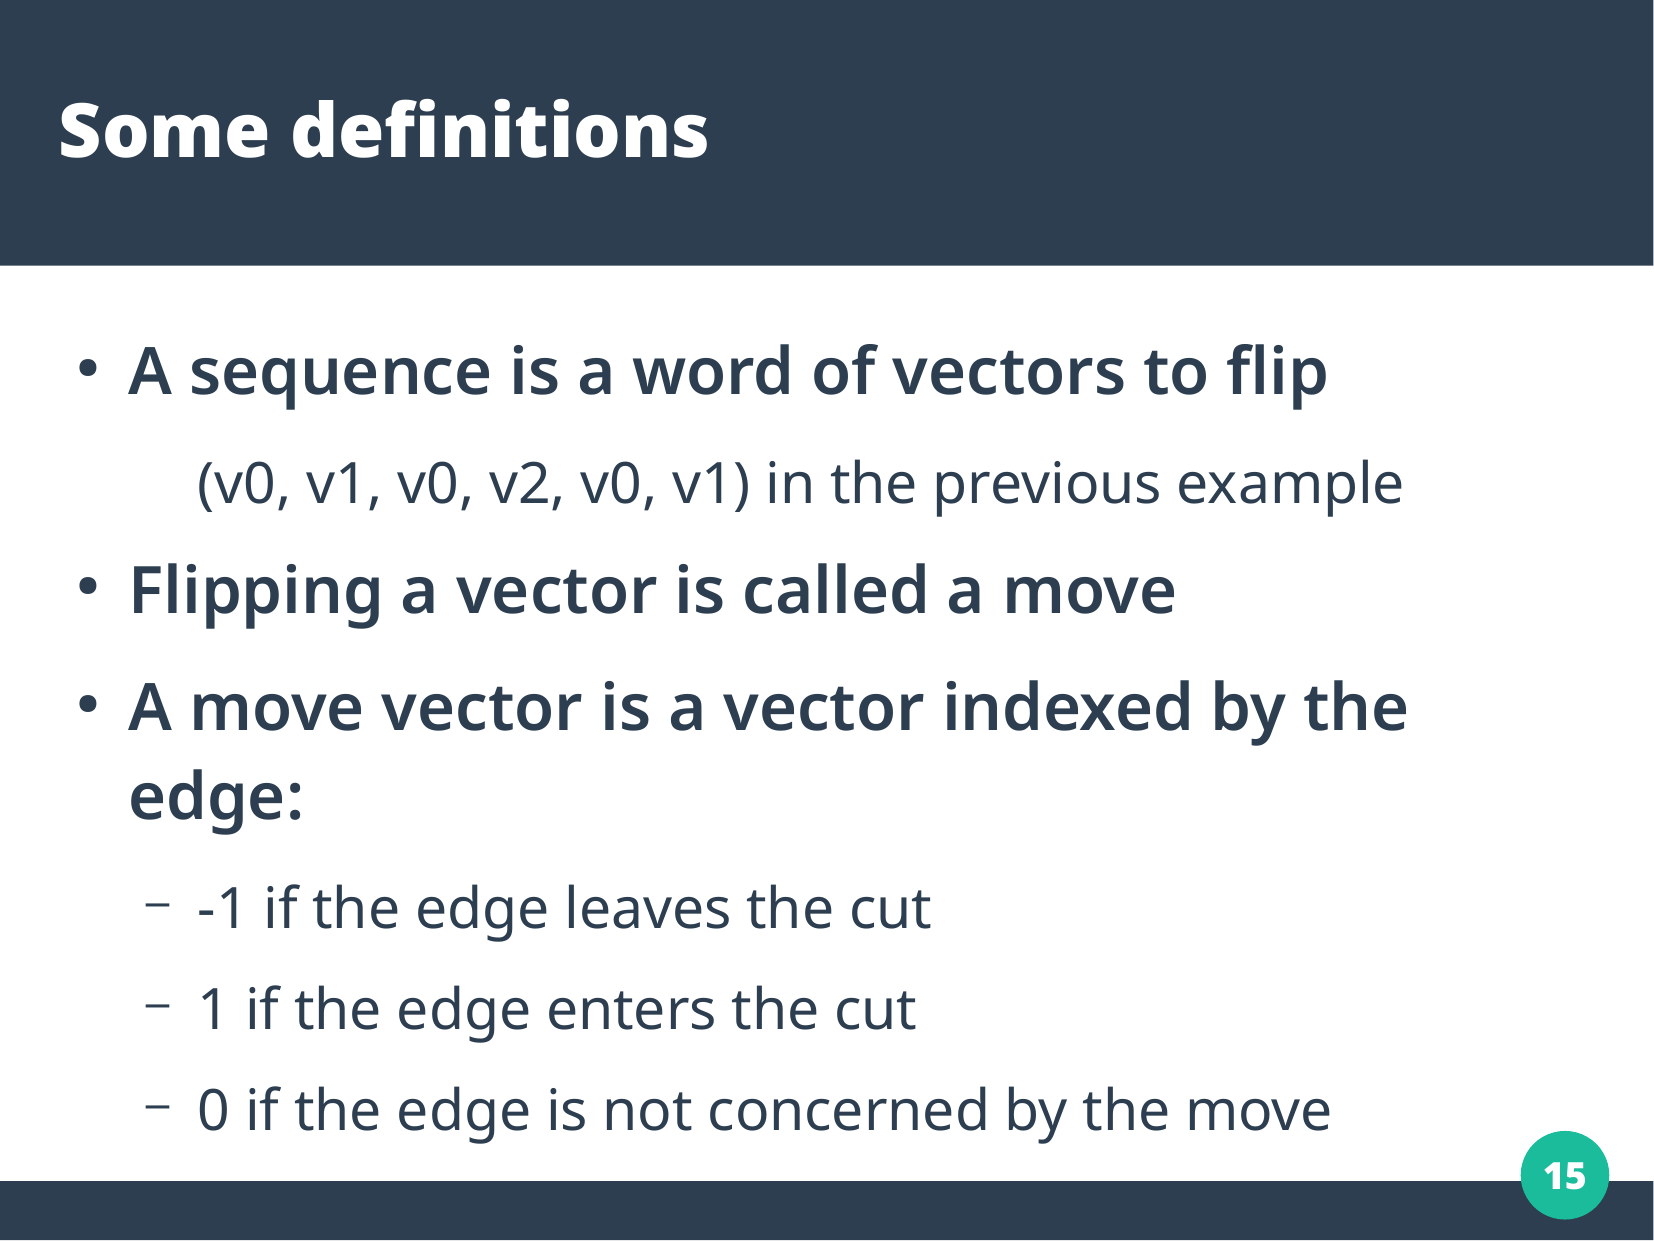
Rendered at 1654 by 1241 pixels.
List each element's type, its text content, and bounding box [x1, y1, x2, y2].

title Some definitions [59, 49, 1595, 207]
list A sequence is a word of vectors to flip (v0, v1, v0, v2, v0, v1) in the previous example Flipping a vector is called a move A move vector is a vector indexed by the edge: -1 if the edge leaves the cut 1 if the edge enters the cut 0 if the edge is not concerned by the move [59, 324, 1595, 1152]
